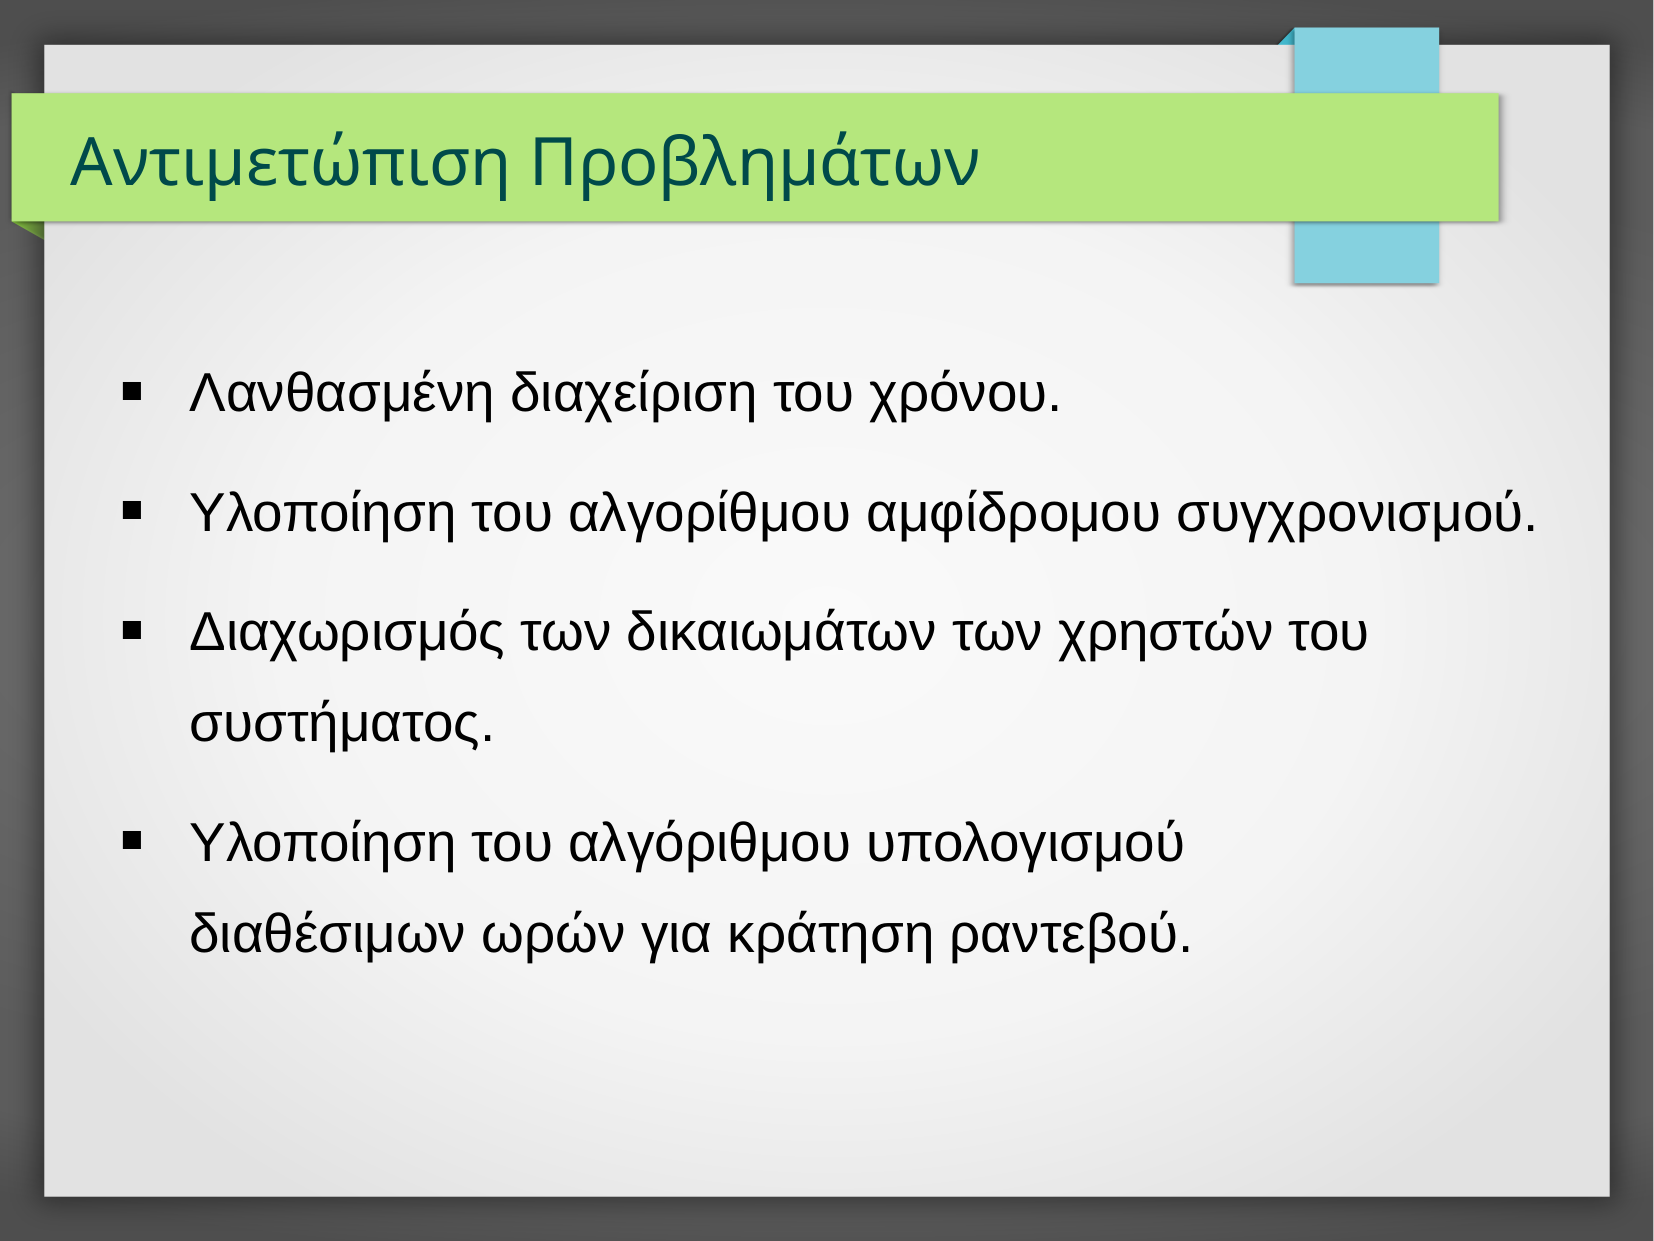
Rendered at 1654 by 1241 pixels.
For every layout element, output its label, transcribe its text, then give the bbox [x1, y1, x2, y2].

title Αντιμετώπιση Προβλημάτων [70, 106, 1229, 213]
list Λανθασμένη διαχείριση του χρόνου. Υλοποίηση του αλγορίθμου αμφίδρομου συγχρονισμού. Διαχωρισμός των δικαιωμάτων των χρηστών του συστήματος. Υλοποίηση του αλγόριθμου υπολογισμού διαθέσιμων ωρών για κράτηση ραντεβού. [106, 331, 1550, 1052]
picture [0, 0, 1654, 1241]
